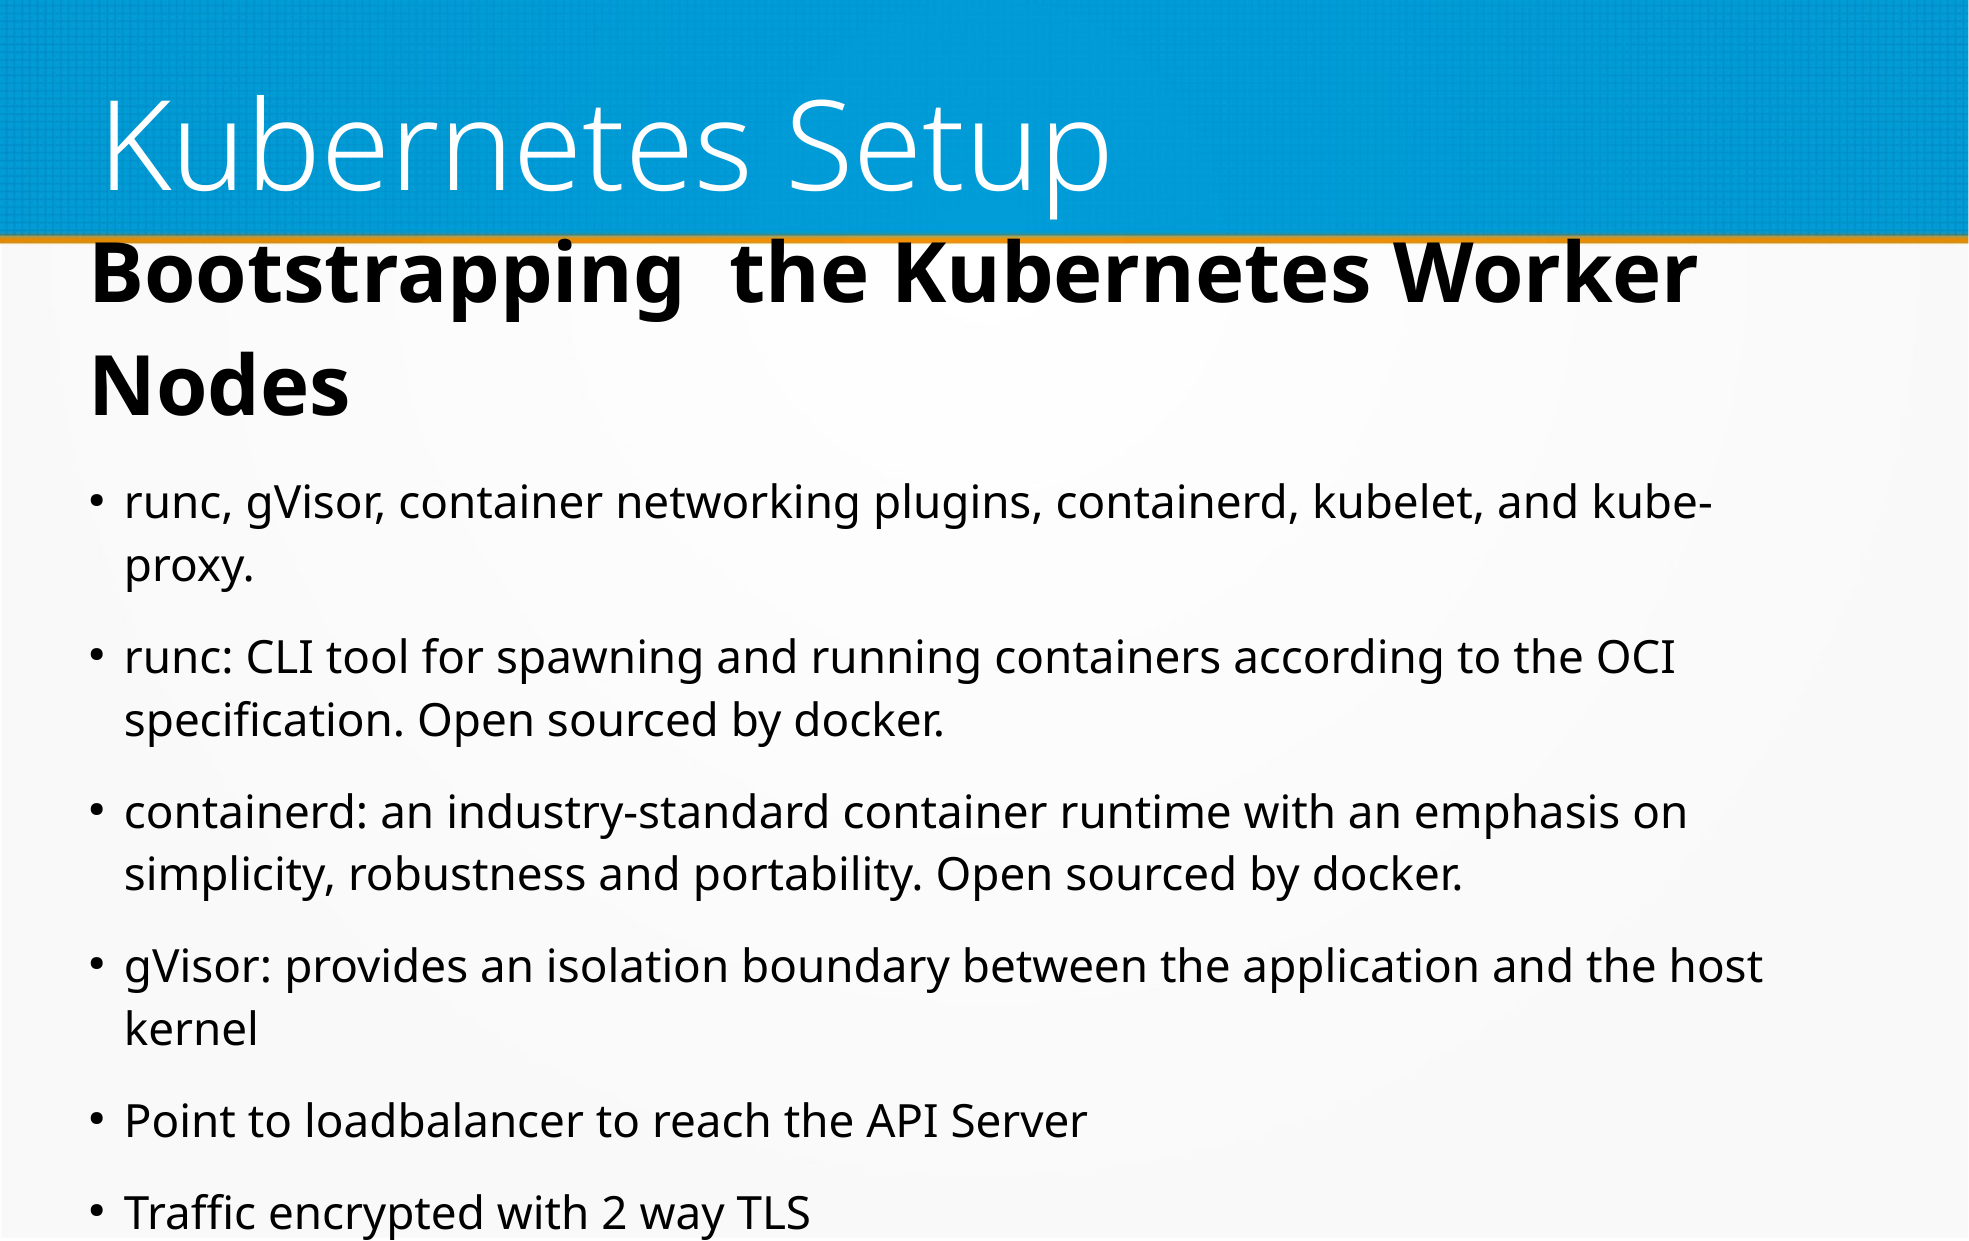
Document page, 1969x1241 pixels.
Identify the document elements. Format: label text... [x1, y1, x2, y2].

text_box Bootstrapping the Kubernetes Worker Nodes runc, gVisor, container networking plugins, containerd, kubelet, and kube-proxy. runc: CLI tool for spawning and running containers according to the OCI specification. Open sourced by docker. containerd: an industry-standard container runtime with an emphasis on simplicity, robustness and portability. Open sourced by docker. gVisor: provides an isolation boundary between the application and the host kernel Point to loadbalancer to reach the API Server Traffic encrypted with 2 way TLS [82, 293, 1772, 1163]
title Kubernetes Setup [98, 19, 1870, 227]
picture [0, 233, 1969, 1241]
